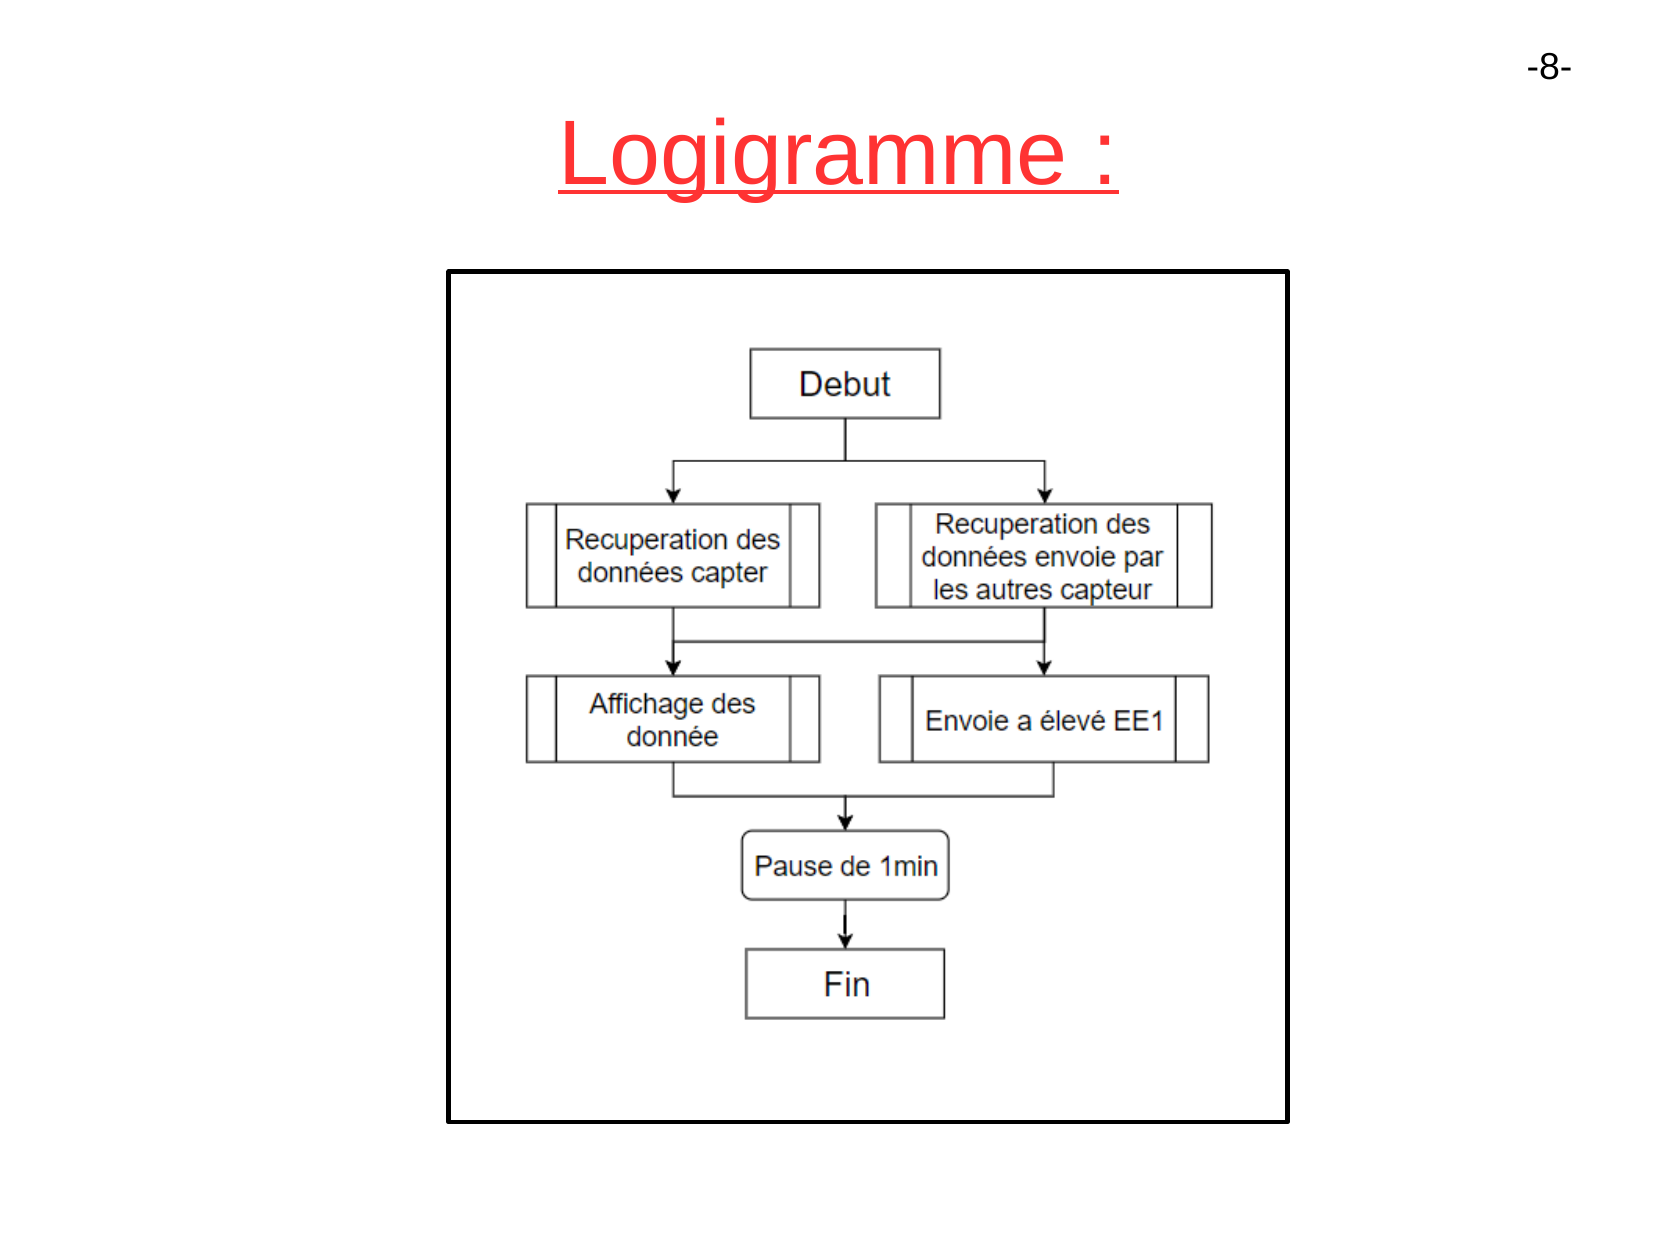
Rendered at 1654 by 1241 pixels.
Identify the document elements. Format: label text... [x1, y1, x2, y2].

title Logigramme : [82, 49, 1595, 257]
text_box -8- [1511, 37, 1595, 95]
text_box [448, 271, 1288, 1123]
